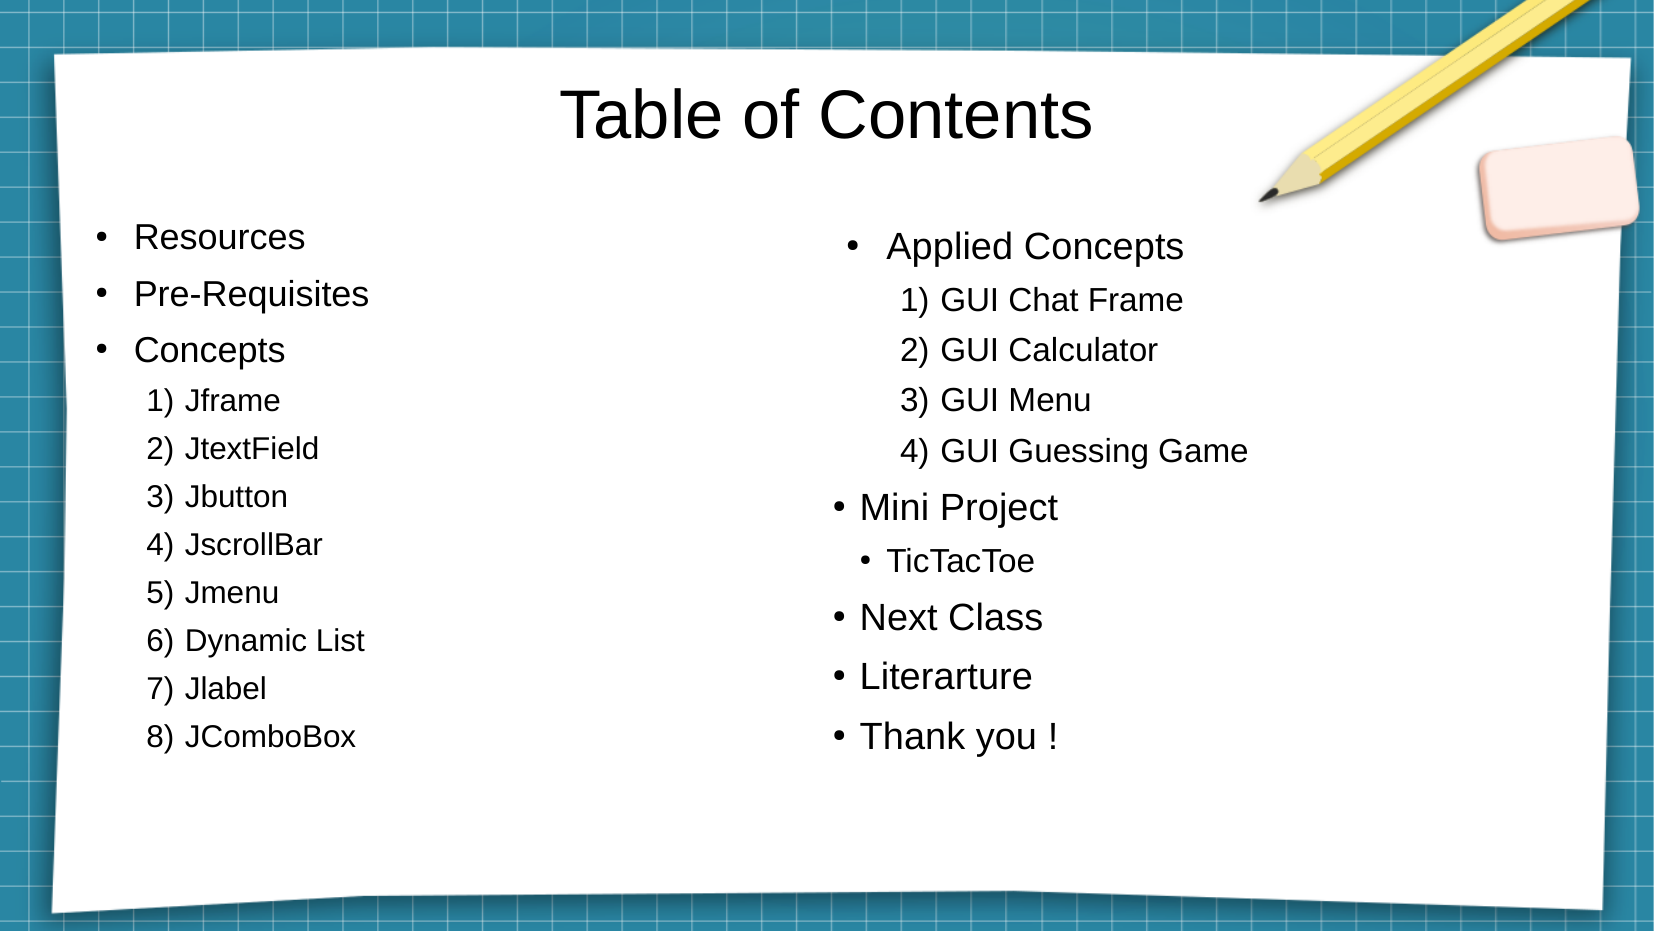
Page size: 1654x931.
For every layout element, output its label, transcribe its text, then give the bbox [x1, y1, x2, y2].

title Table of Contents [82, 37, 1571, 193]
list Resources Pre-Requisites Concepts Jframe JtextField Jbutton JscrollBar Jmenu Dynamic List Jlabel JComboBox [82, 217, 788, 758]
list Applied Concepts GUI Chat Frame GUI Calculator GUI Menu GUI Guessing Game Mini Project TicTacToe Next Class Literarture Thank you ! [832, 225, 1538, 765]
picture [0, 0, 1654, 931]
